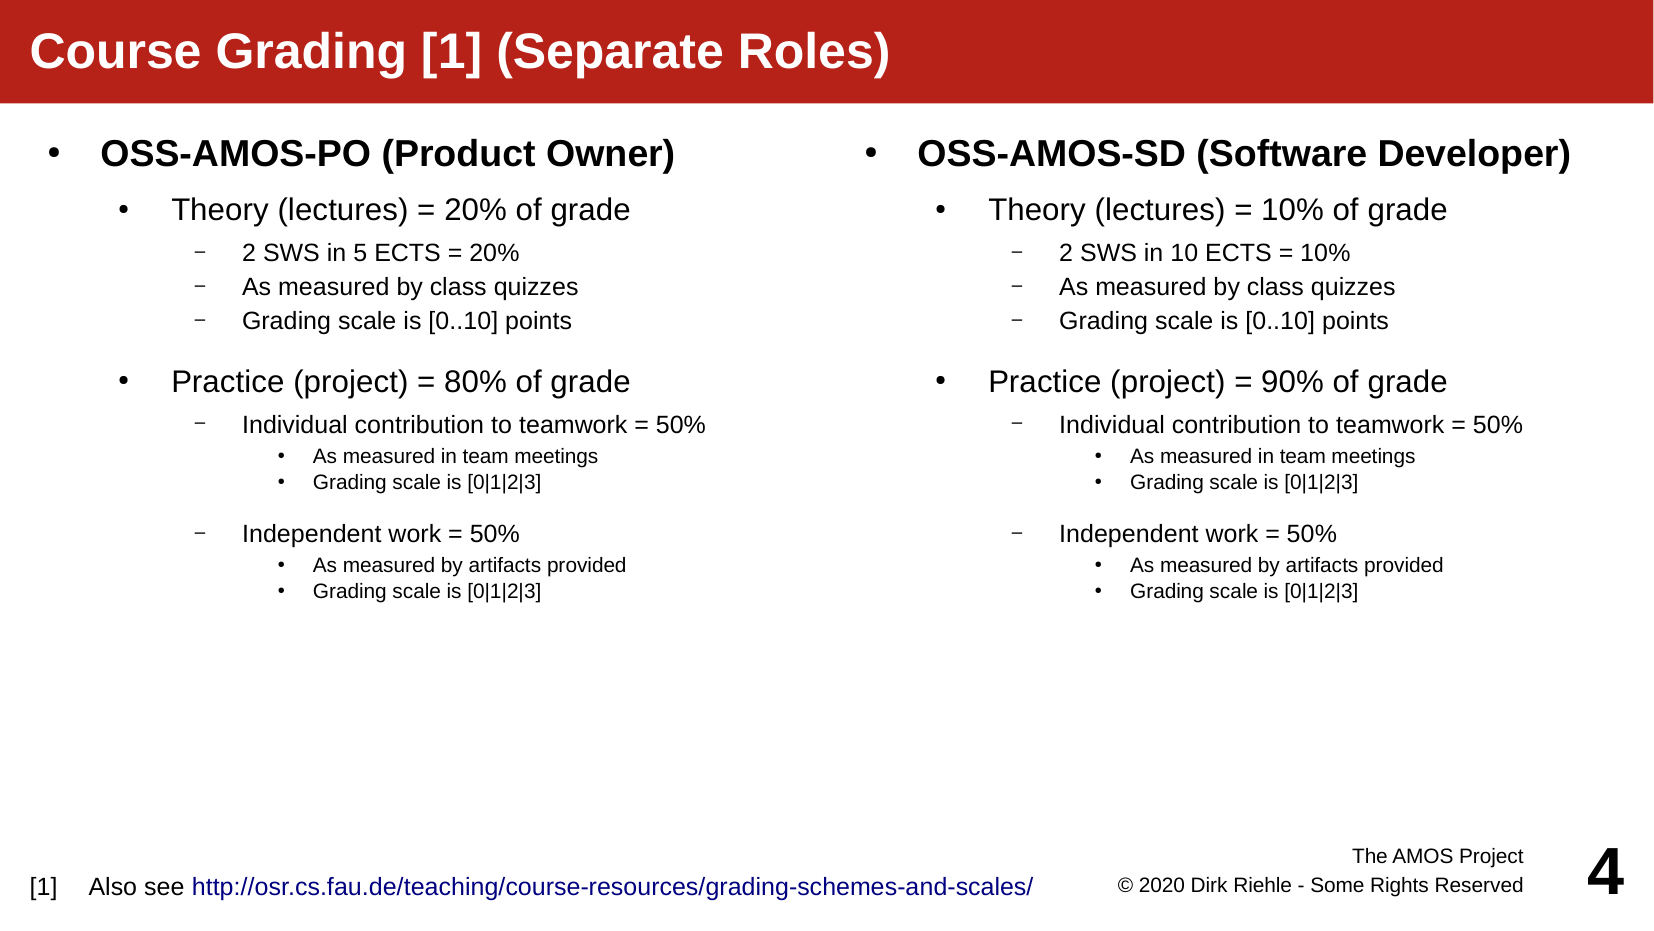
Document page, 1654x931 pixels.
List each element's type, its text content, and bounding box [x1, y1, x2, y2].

list OSS-AMOS-SD (Software Developer) Theory (lectures) = 10% of grade 2 SWS in 10 ECTS = 10% As measured by class quizzes Grading scale is [0..10] points Practice (project) = 90% of grade Individual contribution to teamwork = 50% As measured in team meetings Grading scale is [0|1|2|3] Independent work = 50% As measured by artifacts provided Grading scale is [0|1|2|3] [846, 132, 1625, 798]
list OSS-AMOS-PO (Product Owner) Theory (lectures) = 20% of grade 2 SWS in 5 ECTS = 20% As measured by class quizzes Grading scale is [0..10] points Practice (project) = 80% of grade Individual contribution to teamwork = 50% As measured in team meetings Grading scale is [0|1|2|3] Independent work = 50% As measured by artifacts provided Grading scale is [0|1|2|3] [29, 132, 808, 752]
text_box [1] Also see http://osr.cs.fau.de/teaching/course-resources/grading-schemes-and-scales/ [0, 752, 1123, 931]
title Course Grading [1] (Separate Roles) [0, 0, 1654, 104]
